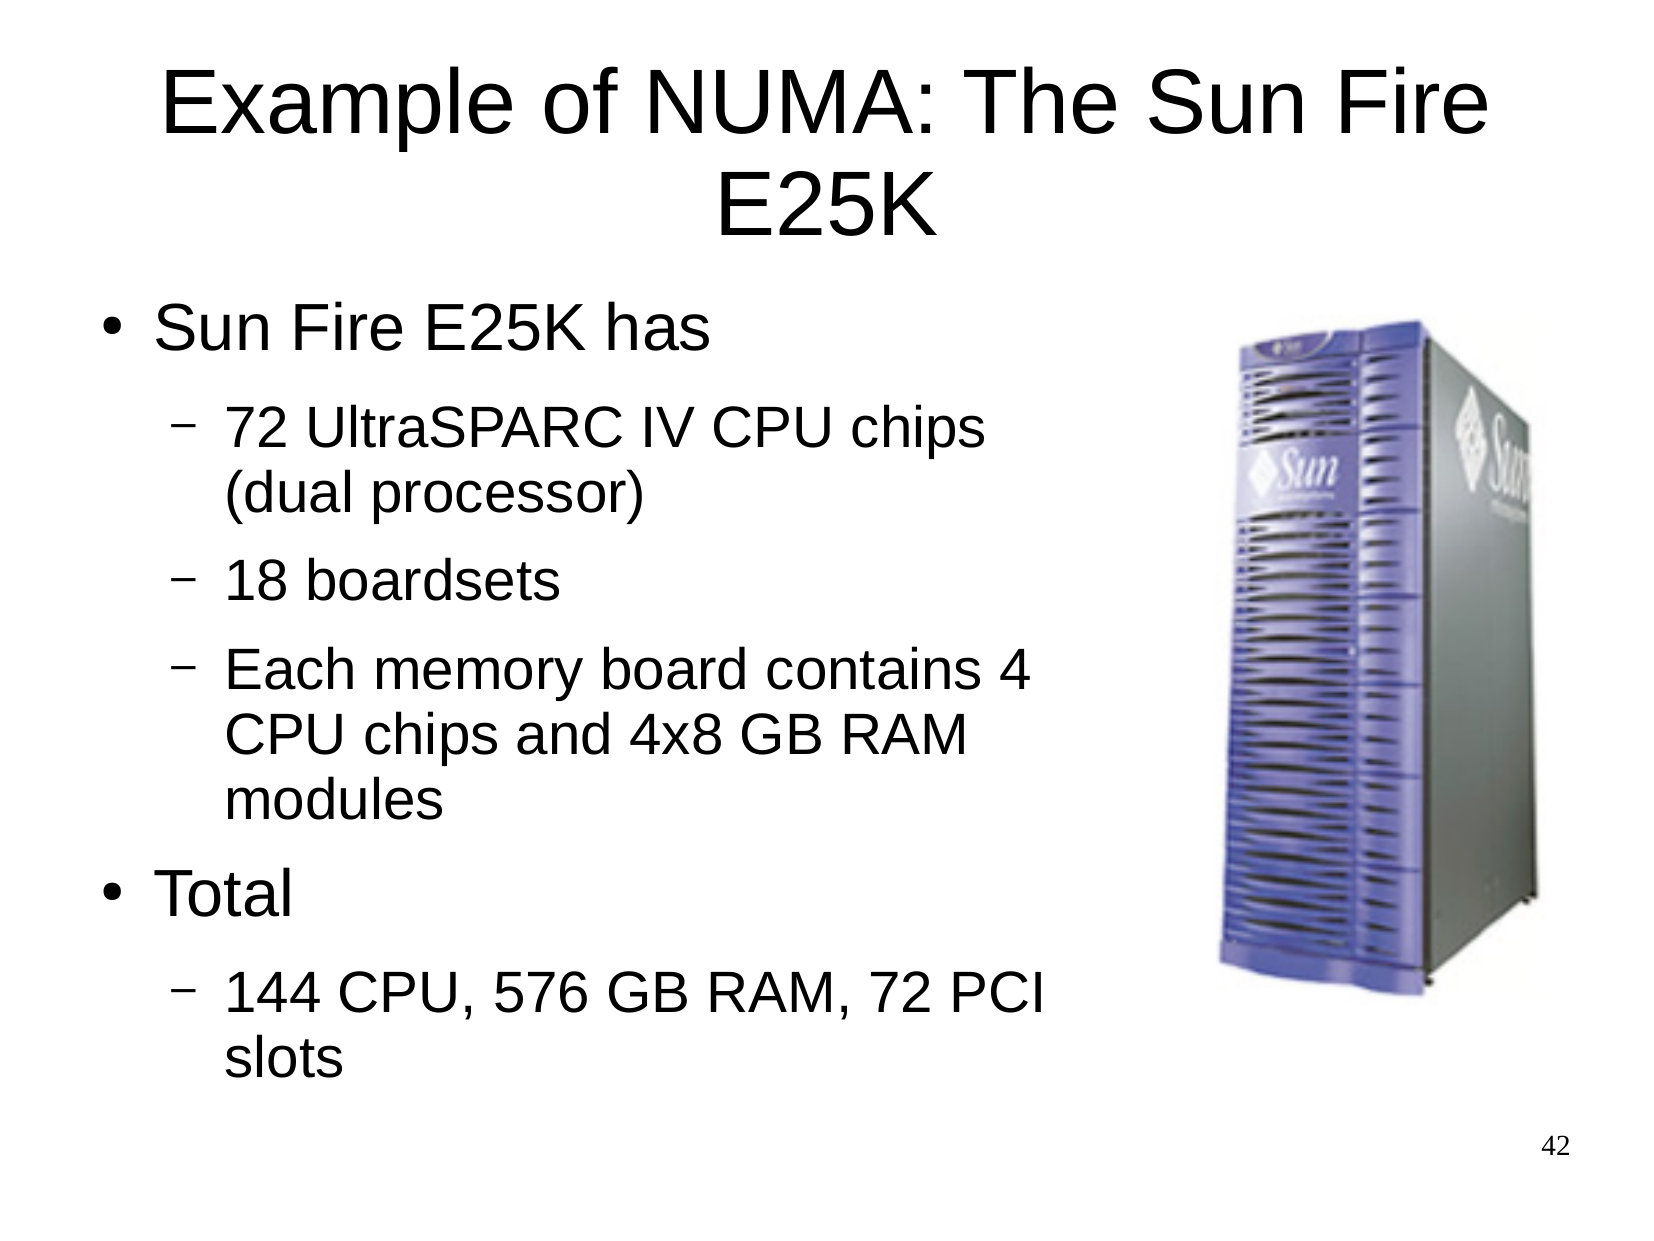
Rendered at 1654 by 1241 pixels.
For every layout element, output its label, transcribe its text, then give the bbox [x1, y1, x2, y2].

title Example of NUMA: The Sun Fire E25K [82, 49, 1571, 257]
picture [1215, 314, 1546, 1006]
list Sun Fire E25K has 72 UltraSPARC IV CPU chips (dual processor) 18 boardsets Each memory board contains 4 CPU chips and 4x8 GB RAM modules Total 144 CPU, 576 GB RAM, 72 PCI slots [82, 290, 1081, 1141]
